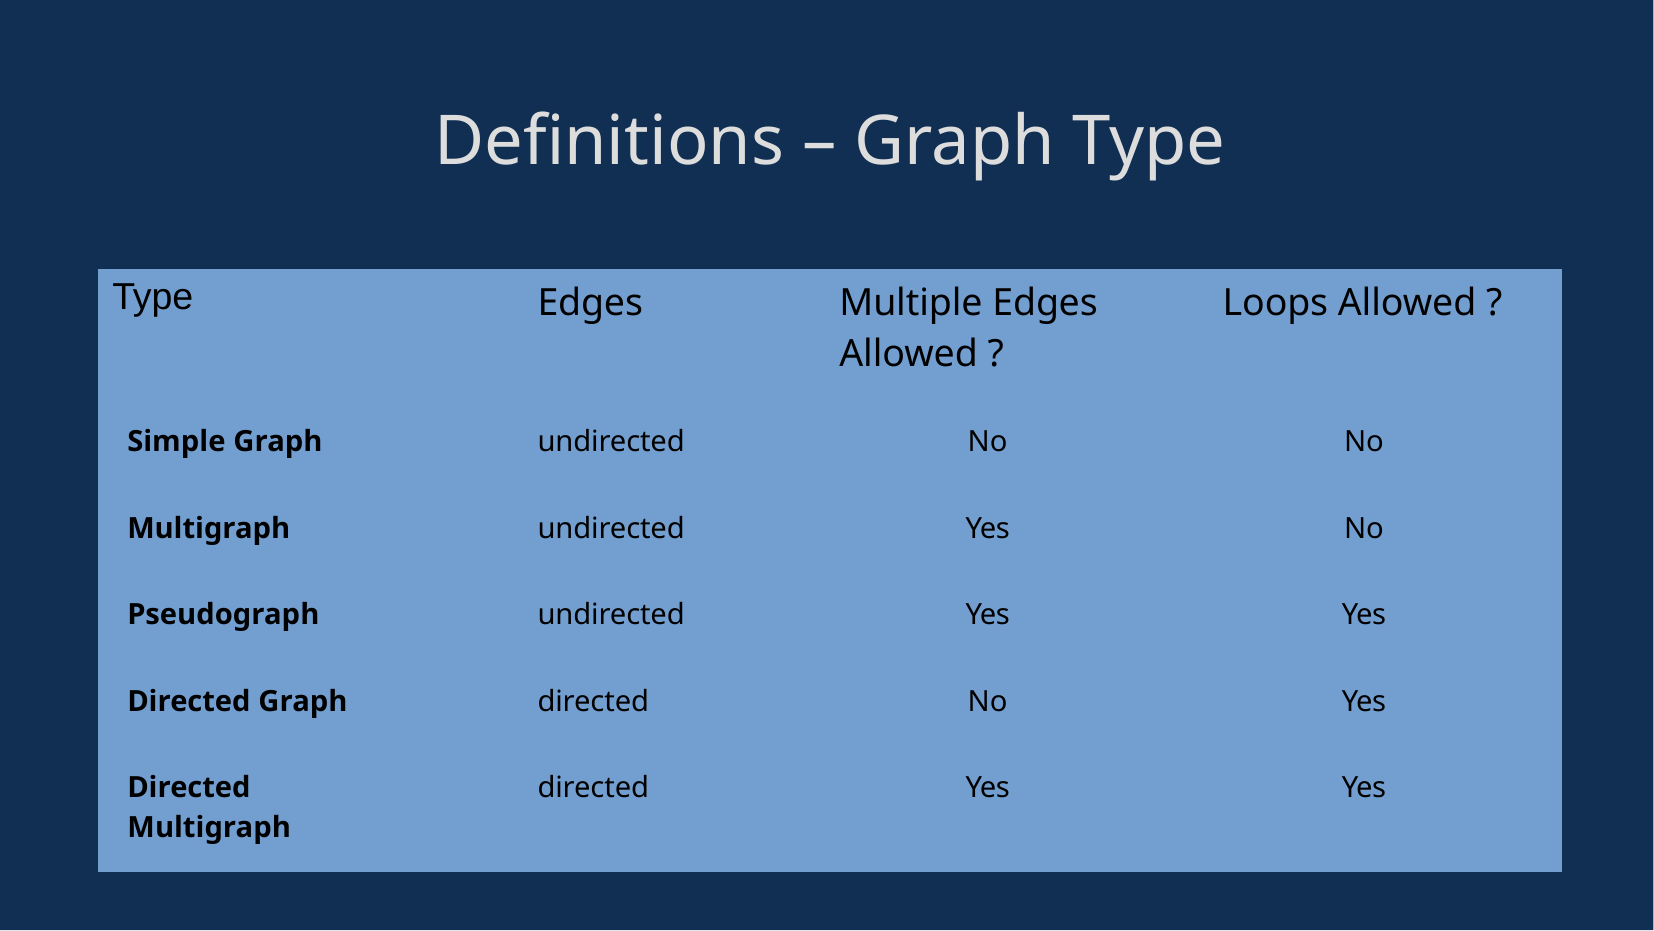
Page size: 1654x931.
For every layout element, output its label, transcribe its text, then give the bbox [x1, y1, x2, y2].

table_cell Yes [810, 759, 1166, 872]
table_cell Directed Graph [98, 673, 508, 759]
table_cell undirected [508, 413, 810, 500]
table_cell No [810, 673, 1166, 759]
table_cell Directed Multigraph [98, 759, 508, 872]
table_header Edges [508, 269, 810, 413]
title Definitions – Graph Type [97, 56, 1563, 220]
table_cell Yes [810, 586, 1166, 673]
table_cell No [1166, 500, 1562, 586]
table_cell undirected [508, 586, 810, 673]
table_cell Pseudograph [98, 586, 508, 673]
table_cell undirected [508, 500, 810, 586]
table_cell Yes [1166, 586, 1562, 673]
table_cell directed [508, 759, 810, 872]
table_cell No [1166, 413, 1562, 500]
table_cell Simple Graph [98, 413, 508, 500]
table_cell directed [508, 673, 810, 759]
table_cell Multigraph [98, 500, 508, 586]
table_cell Yes [1166, 759, 1562, 872]
table_cell No [810, 413, 1166, 500]
table_header Multiple Edges Allowed ? [810, 269, 1166, 413]
table_header Loops Allowed ? [1166, 269, 1562, 413]
table_cell Yes [1166, 673, 1562, 759]
table_header Type [98, 269, 508, 413]
table_cell Yes [810, 500, 1166, 586]
